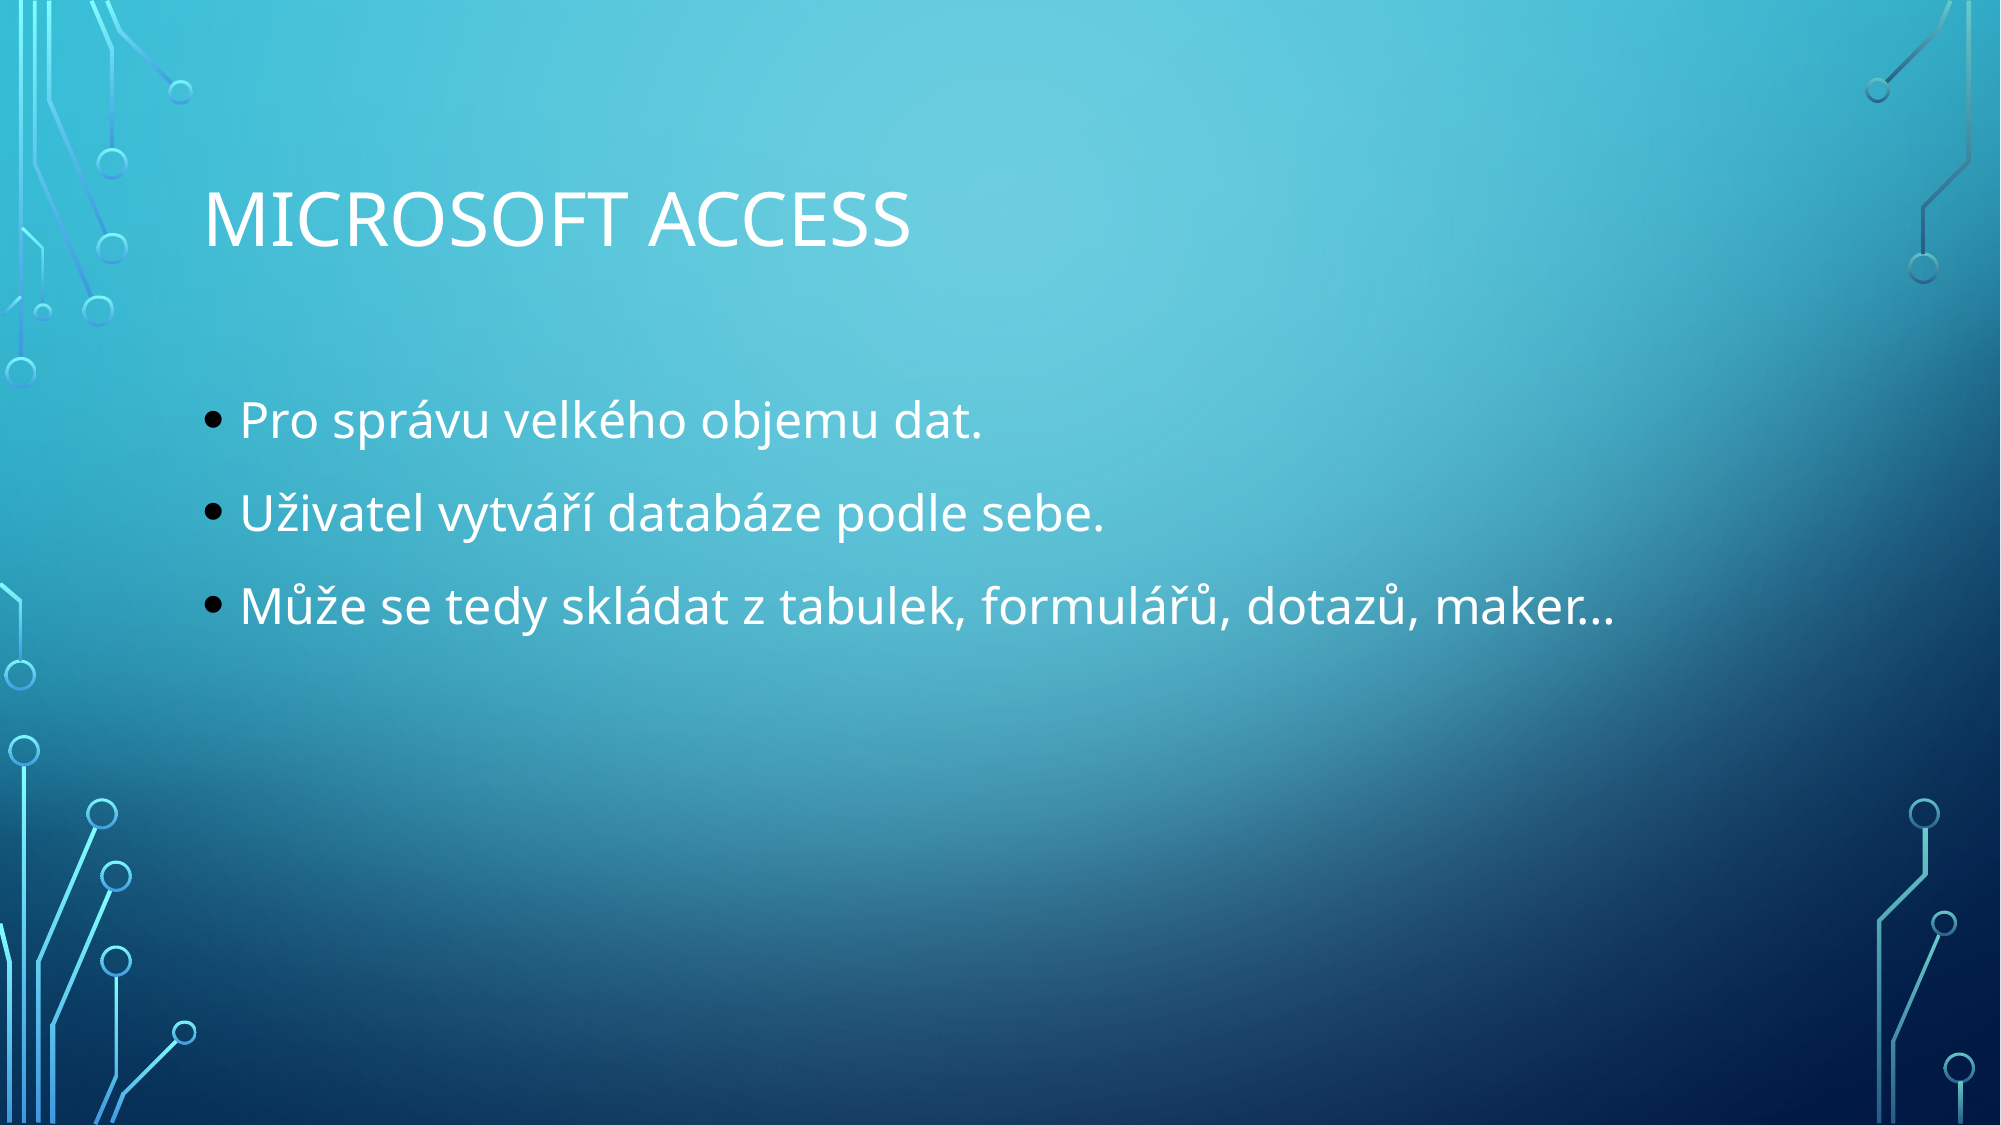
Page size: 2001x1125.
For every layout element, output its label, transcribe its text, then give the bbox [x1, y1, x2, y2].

list Pro správu velkého objemu dat. Uživatel vytváří databáze podle sebe. Může se tedy skládat z tabulek, formulářů, dotazů, maker… [187, 369, 1813, 951]
title Microsoft access [187, 101, 1813, 344]
